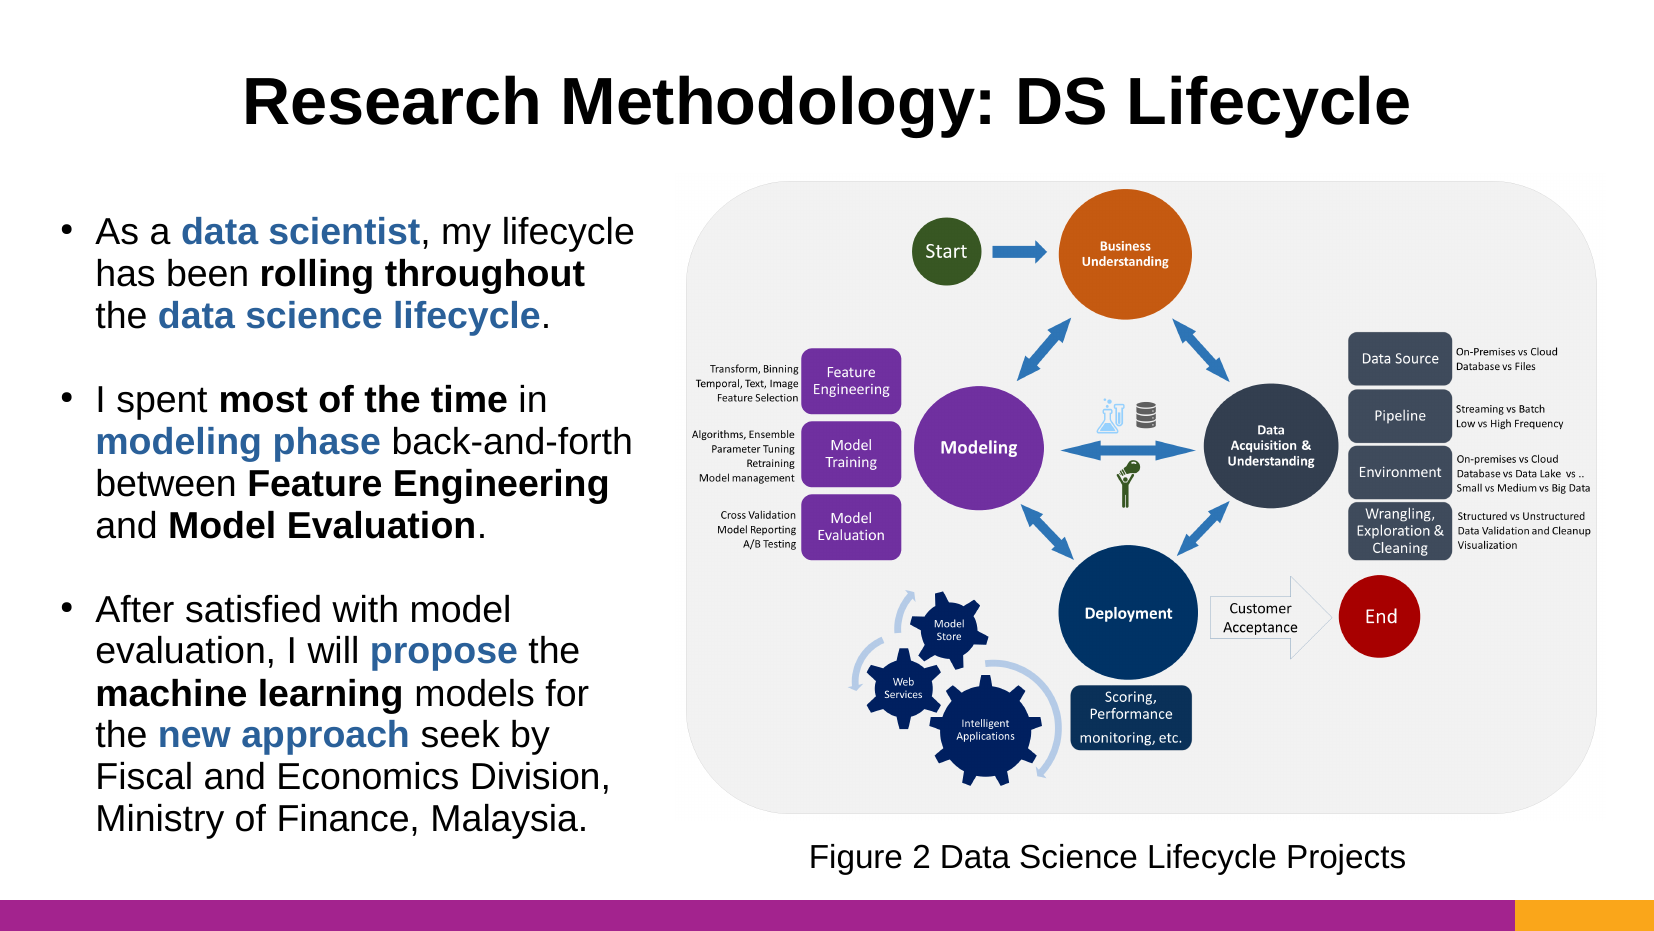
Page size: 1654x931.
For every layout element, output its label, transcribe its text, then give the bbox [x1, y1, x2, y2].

subtitle As a data scientist, my lifecycle has been rolling throughout the data science lifecycle. I spent most of the time in modeling phase back-and-forth between Feature Engineering and Model Evaluation. After satisfied with model evaluation, I will propose the machine learning models for the new approach seek by Fiscal and Economics Division, Ministry of Finance, Malaysia. [60, 180, 646, 871]
text_box Research Methodology: DS Lifecycle [83, 37, 1572, 166]
picture [675, 173, 1606, 822]
text_box Figure 2 Data Science Lifecycle Projects [615, 830, 1602, 888]
text_box [0, 900, 1654, 931]
